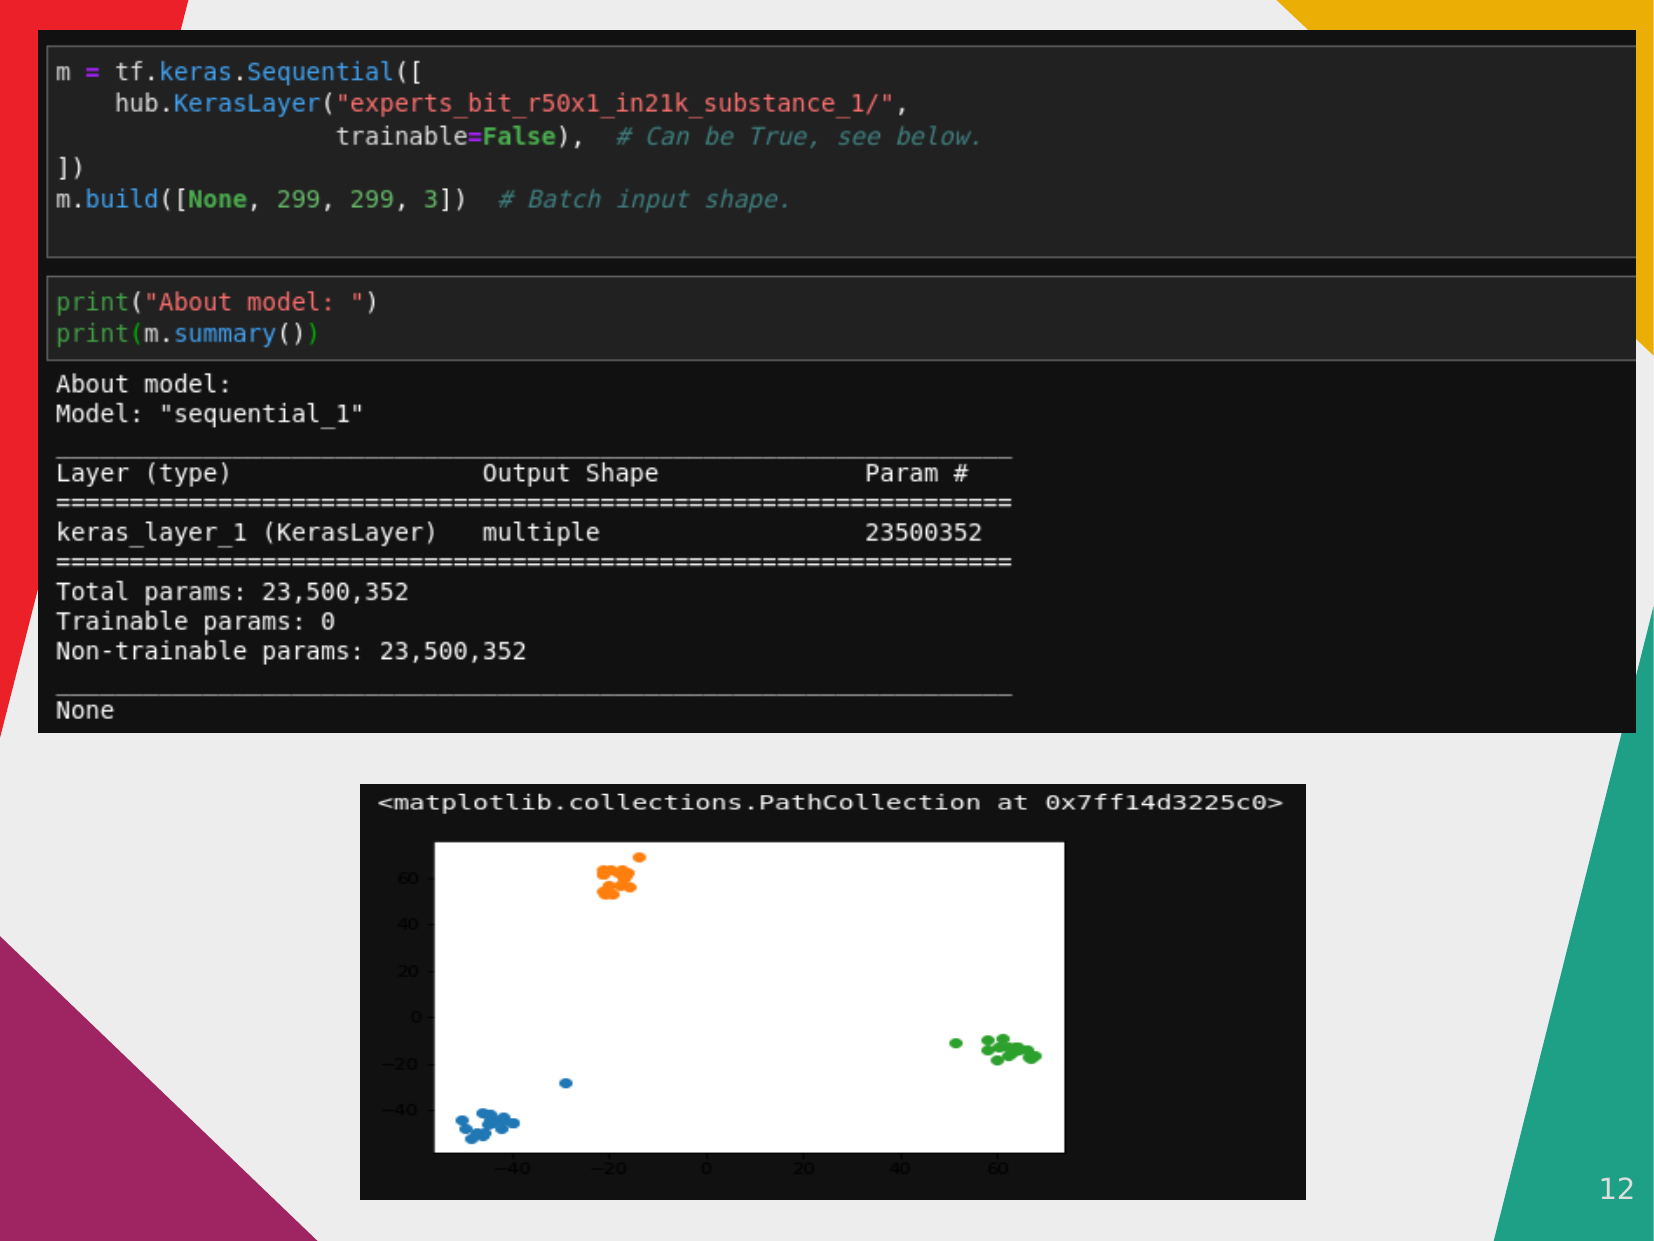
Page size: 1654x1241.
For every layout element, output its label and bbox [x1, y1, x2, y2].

picture [360, 784, 1306, 1201]
picture [38, 30, 1636, 733]
